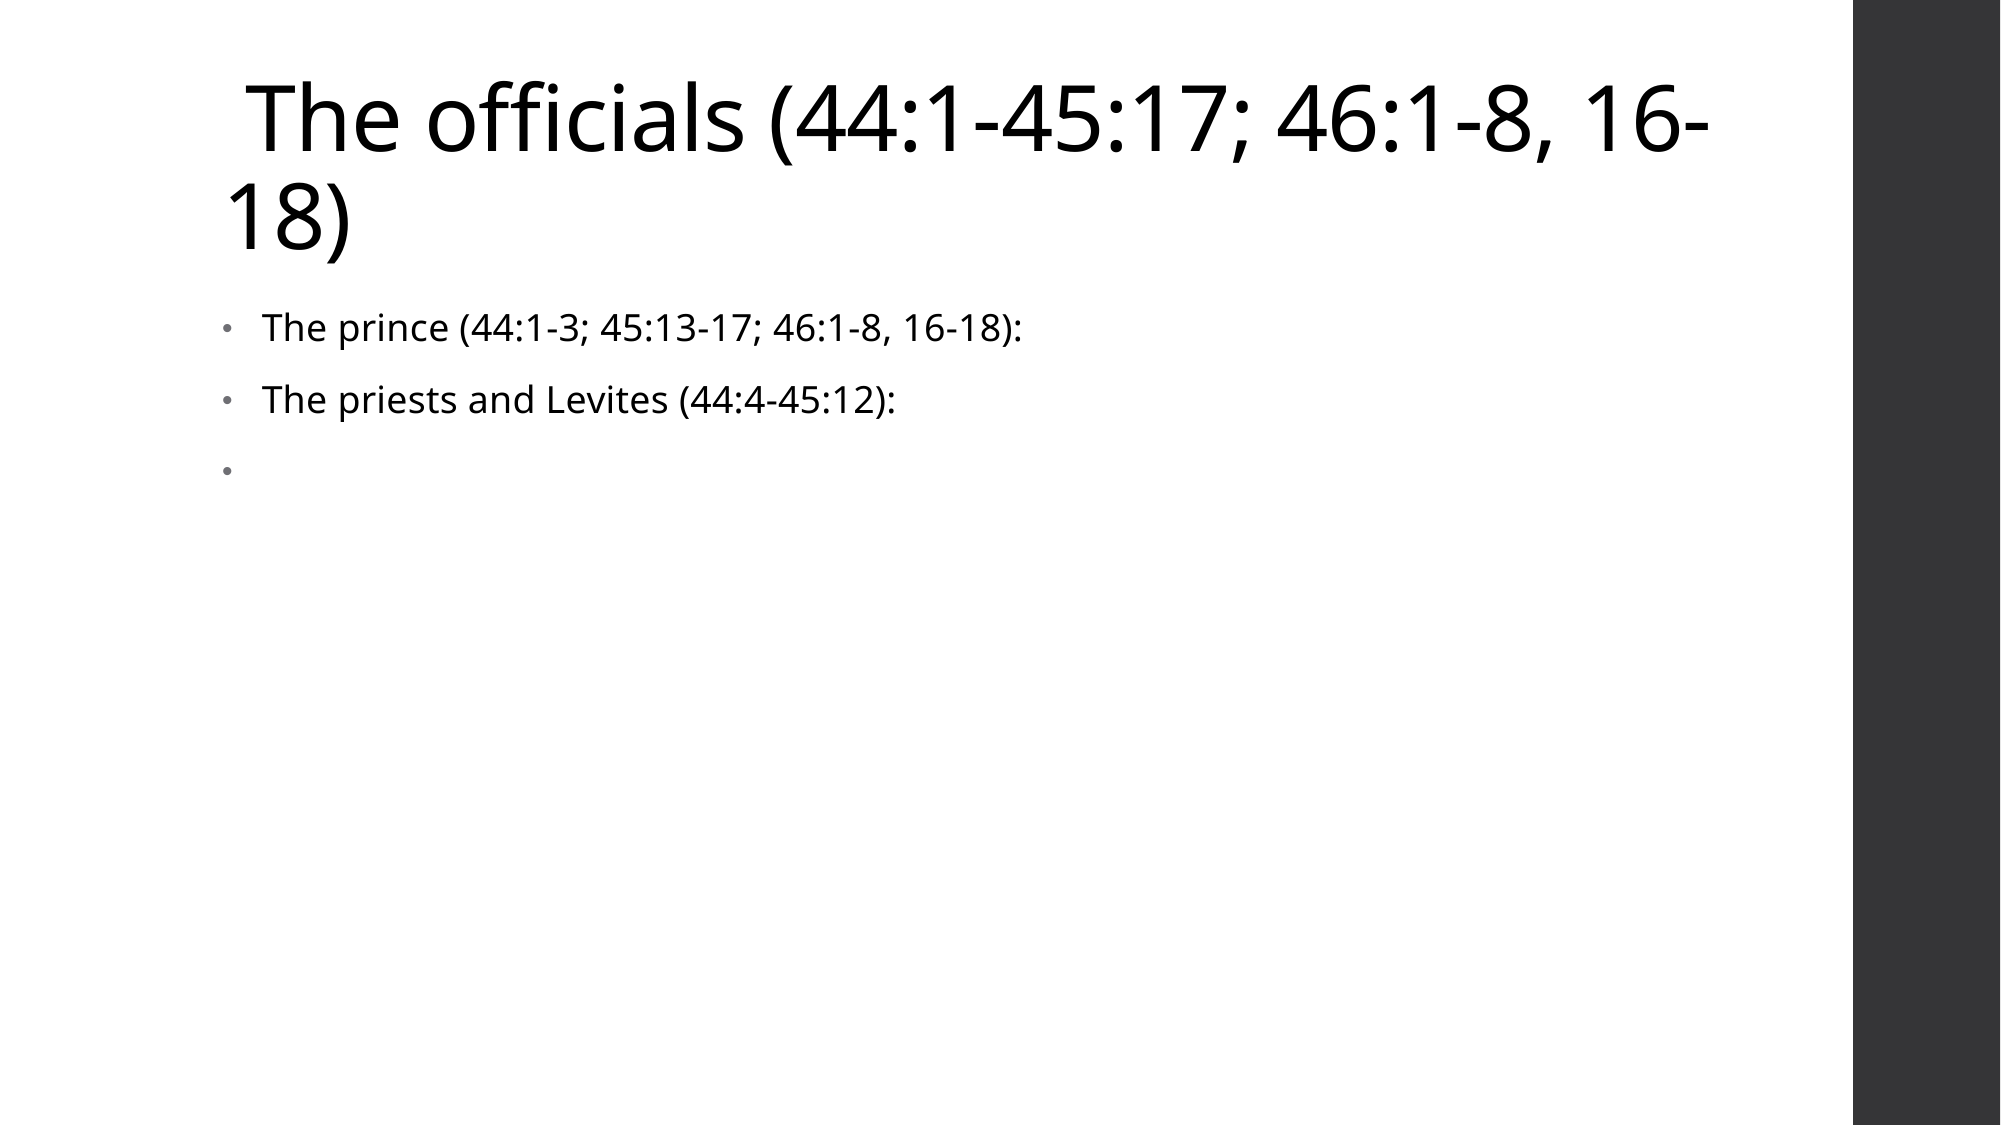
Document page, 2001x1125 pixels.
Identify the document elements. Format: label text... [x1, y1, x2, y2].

title The officials (44:1-45:17; 46:1-8, 16-18) [206, 60, 1797, 278]
list The prince (44:1-3; 45:13-17; 46:1-8, 16-18): The priests and Levites (44:4-45:12): [206, 299, 1617, 1014]
